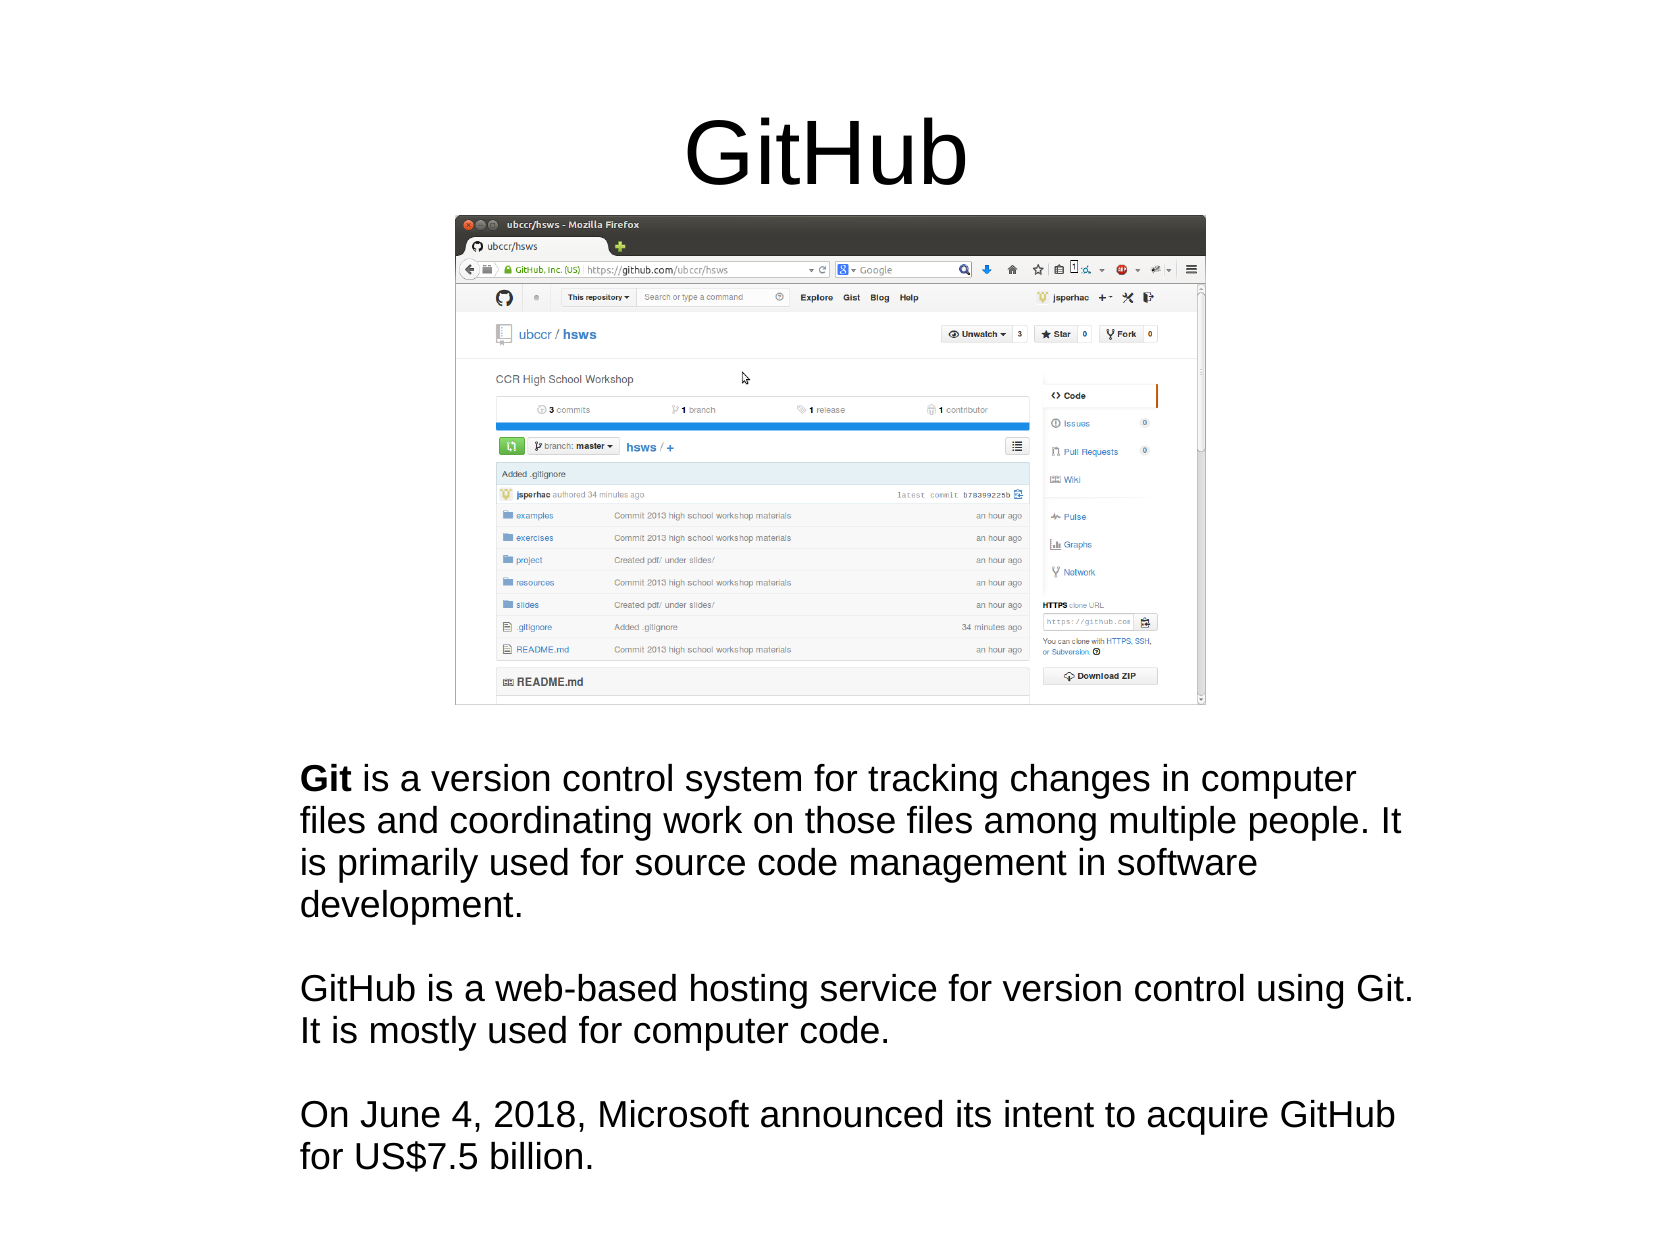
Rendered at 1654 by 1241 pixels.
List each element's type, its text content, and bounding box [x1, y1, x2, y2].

text_box Git is a version control system for tracking changes in computer files and coordinating work on those files among multiple people. It is primarily used for source code management in software development. GitHub is a web-based hosting service for version control using Git. It is mostly used for computer code. On June 4, 2018, Microsoft announced its intent to acquire GitHub for US$7.5 billion. [285, 750, 1441, 1185]
picture [455, 215, 1206, 706]
title GitHub [82, 49, 1571, 257]
